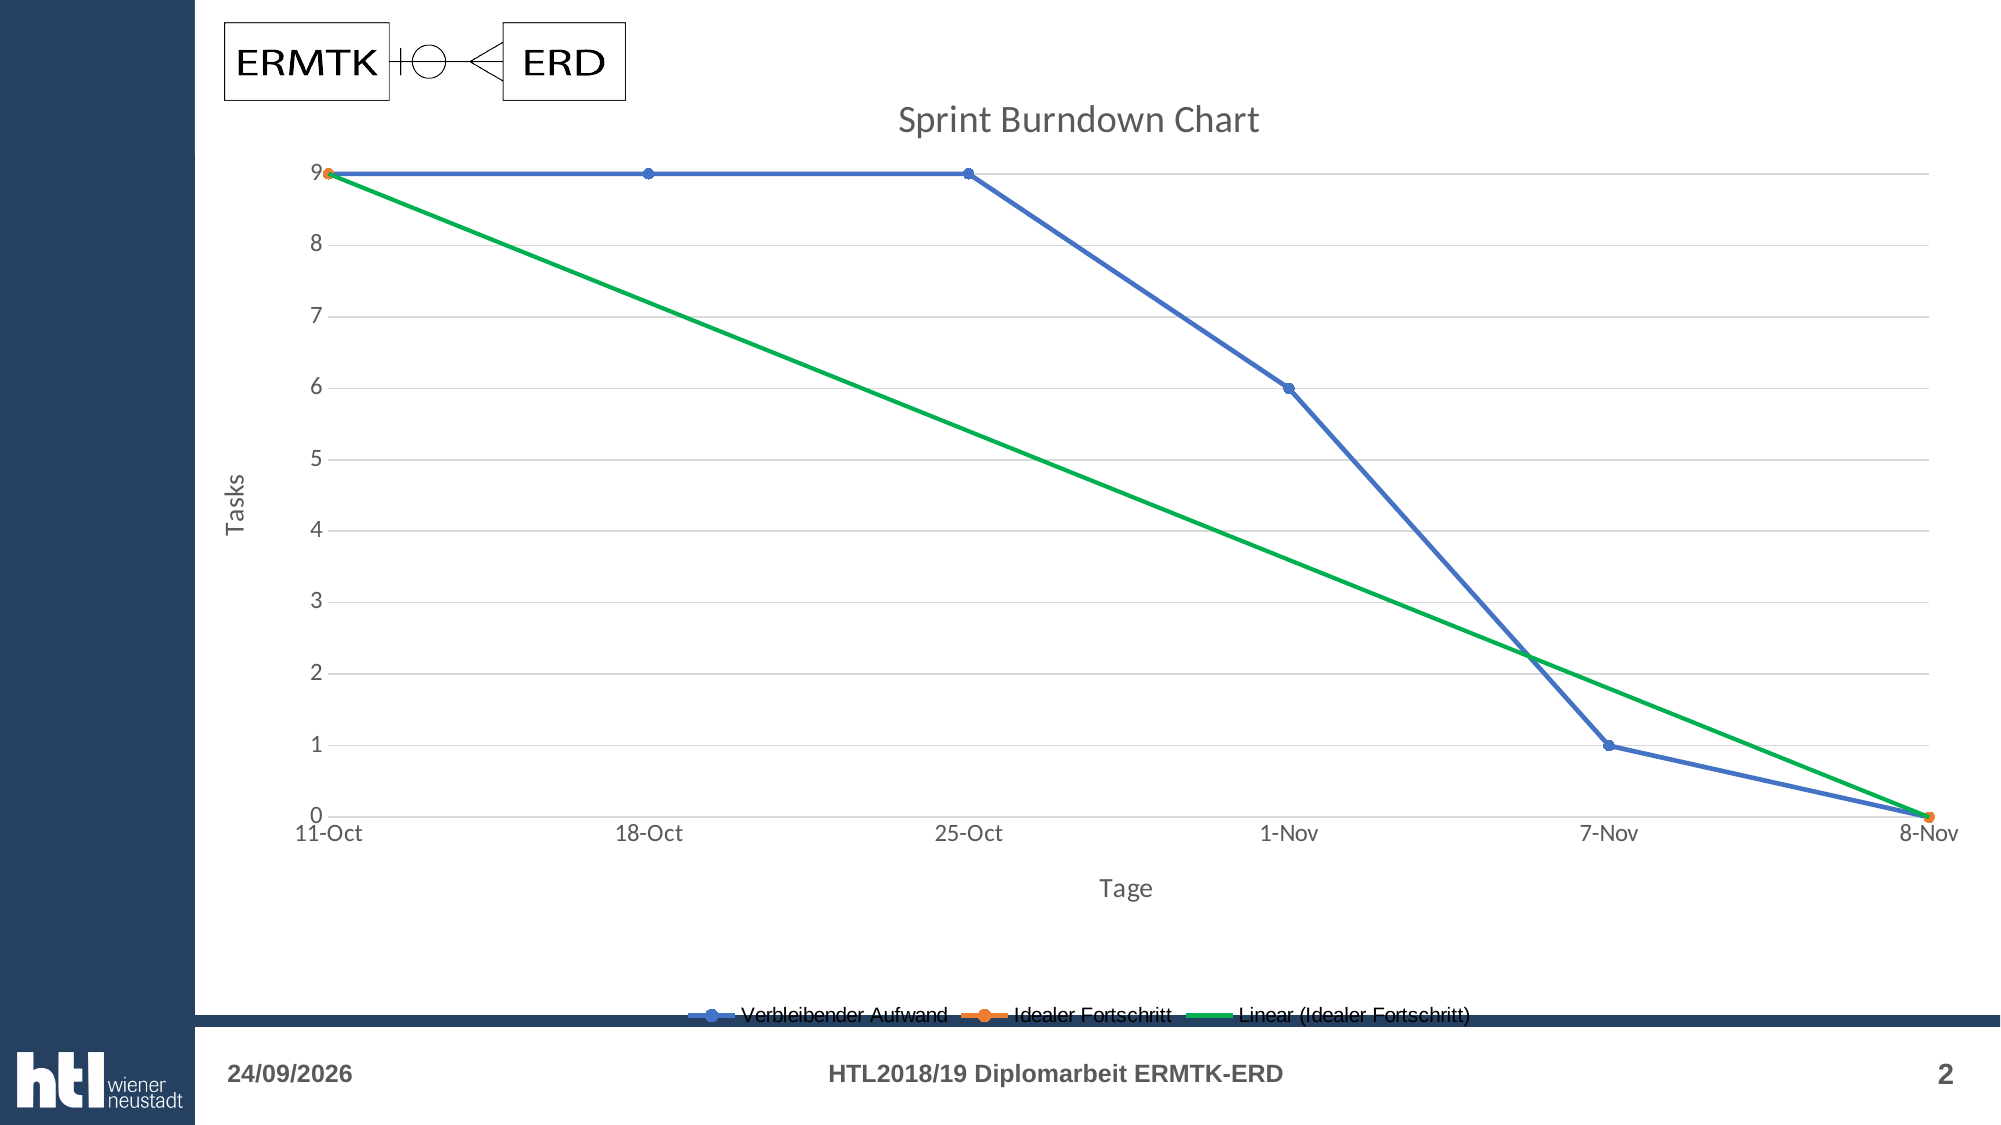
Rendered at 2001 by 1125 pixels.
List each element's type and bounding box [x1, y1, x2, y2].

chart [210, 63, 1960, 1034]
picture [224, 22, 626, 63]
picture [17, 1052, 183, 1113]
